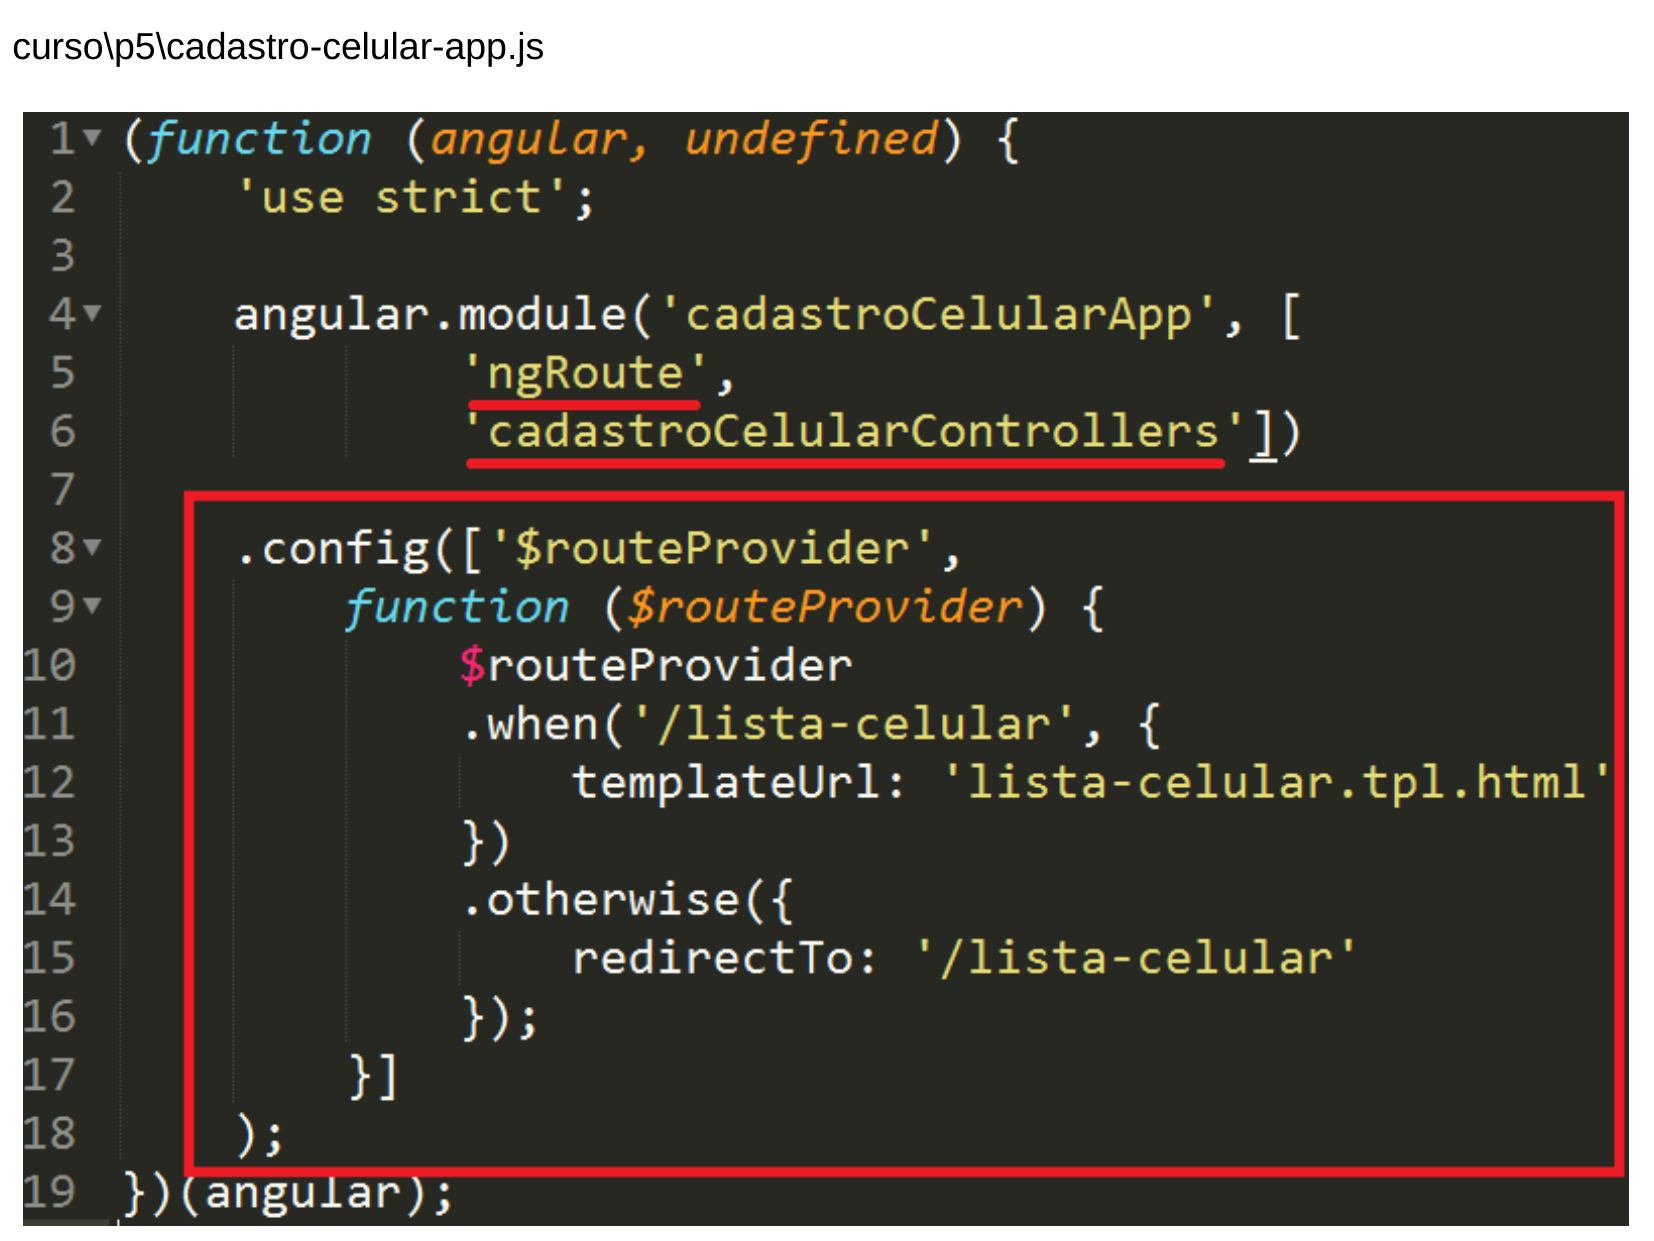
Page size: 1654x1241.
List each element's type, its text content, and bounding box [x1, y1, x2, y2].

text_box curso\p5\cadastro-celular-app.js [0, 18, 560, 76]
picture [23, 112, 1629, 1226]
